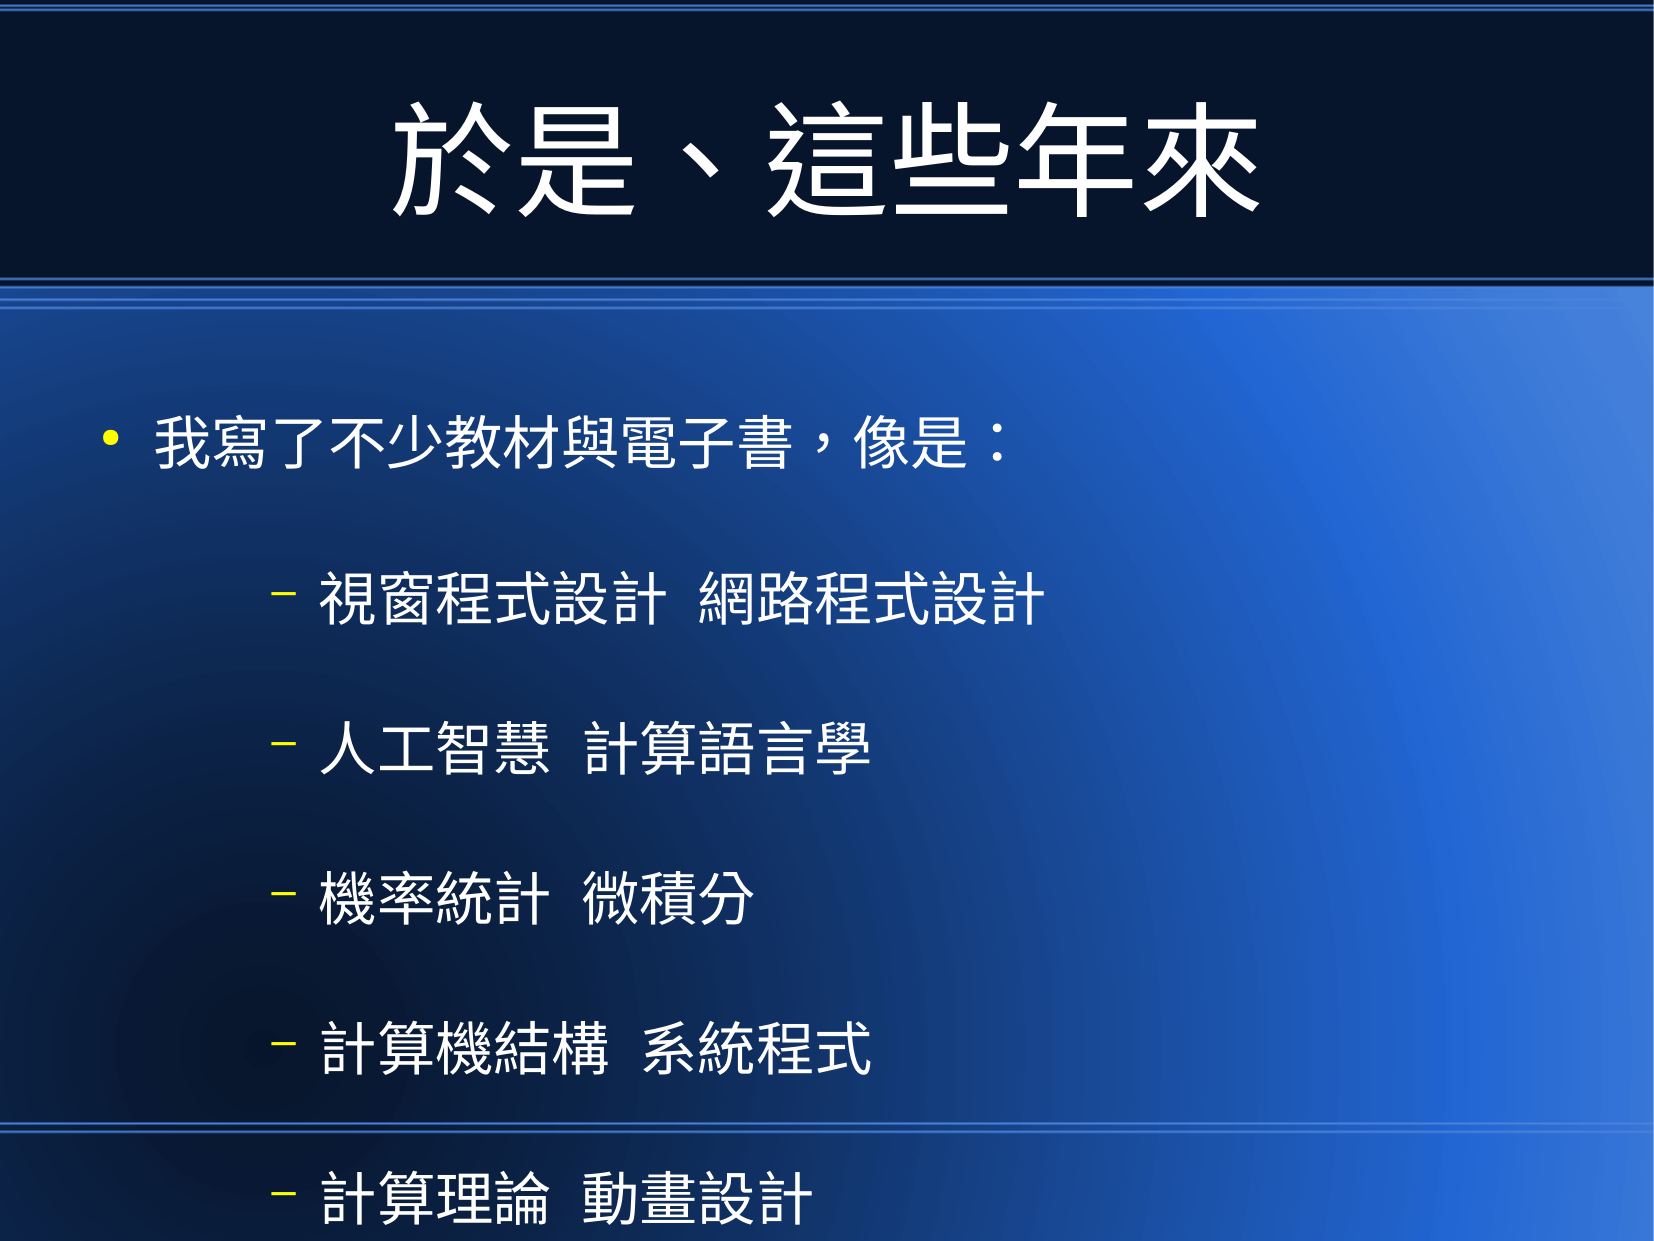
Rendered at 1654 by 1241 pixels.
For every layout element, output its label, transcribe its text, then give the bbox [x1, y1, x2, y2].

picture [0, 0, 1654, 1241]
list 我寫了不少教材與電子書，像是： 視窗程式設計 網路程式設計 人工智慧 計算語言學 機率統計 微積分 計算機結構 系統程式 計算理論 動畫設計 [82, 355, 1571, 1241]
title 於是、這些年來 [82, 49, 1571, 257]
